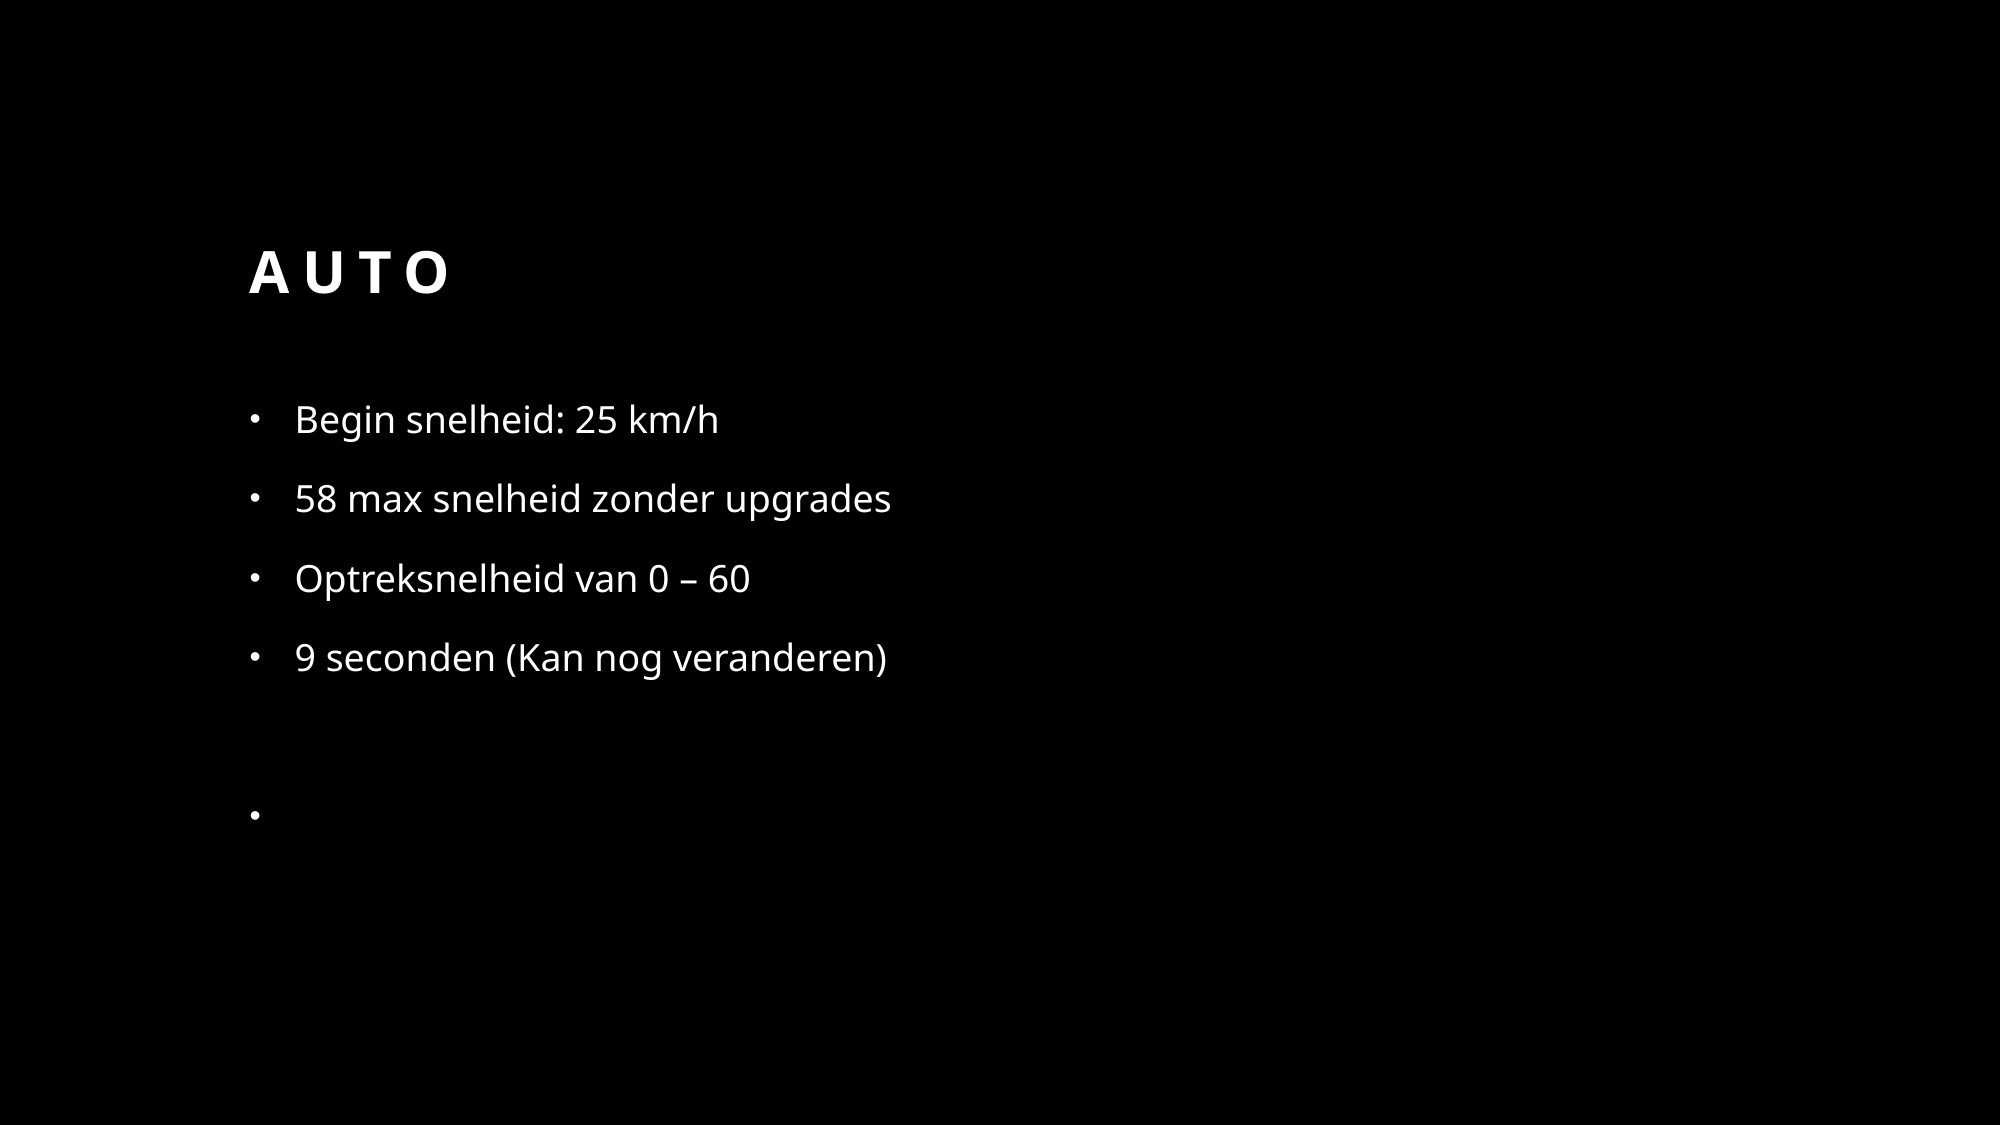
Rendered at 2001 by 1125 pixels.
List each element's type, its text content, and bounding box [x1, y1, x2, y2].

list Begin snelheid: 25 km/h 58 max snelheid zonder upgrades Optreksnelheid van 0 – 60 9 seconden (Kan nog veranderen) [234, 375, 1750, 1000]
title Auto [234, 171, 1750, 313]
